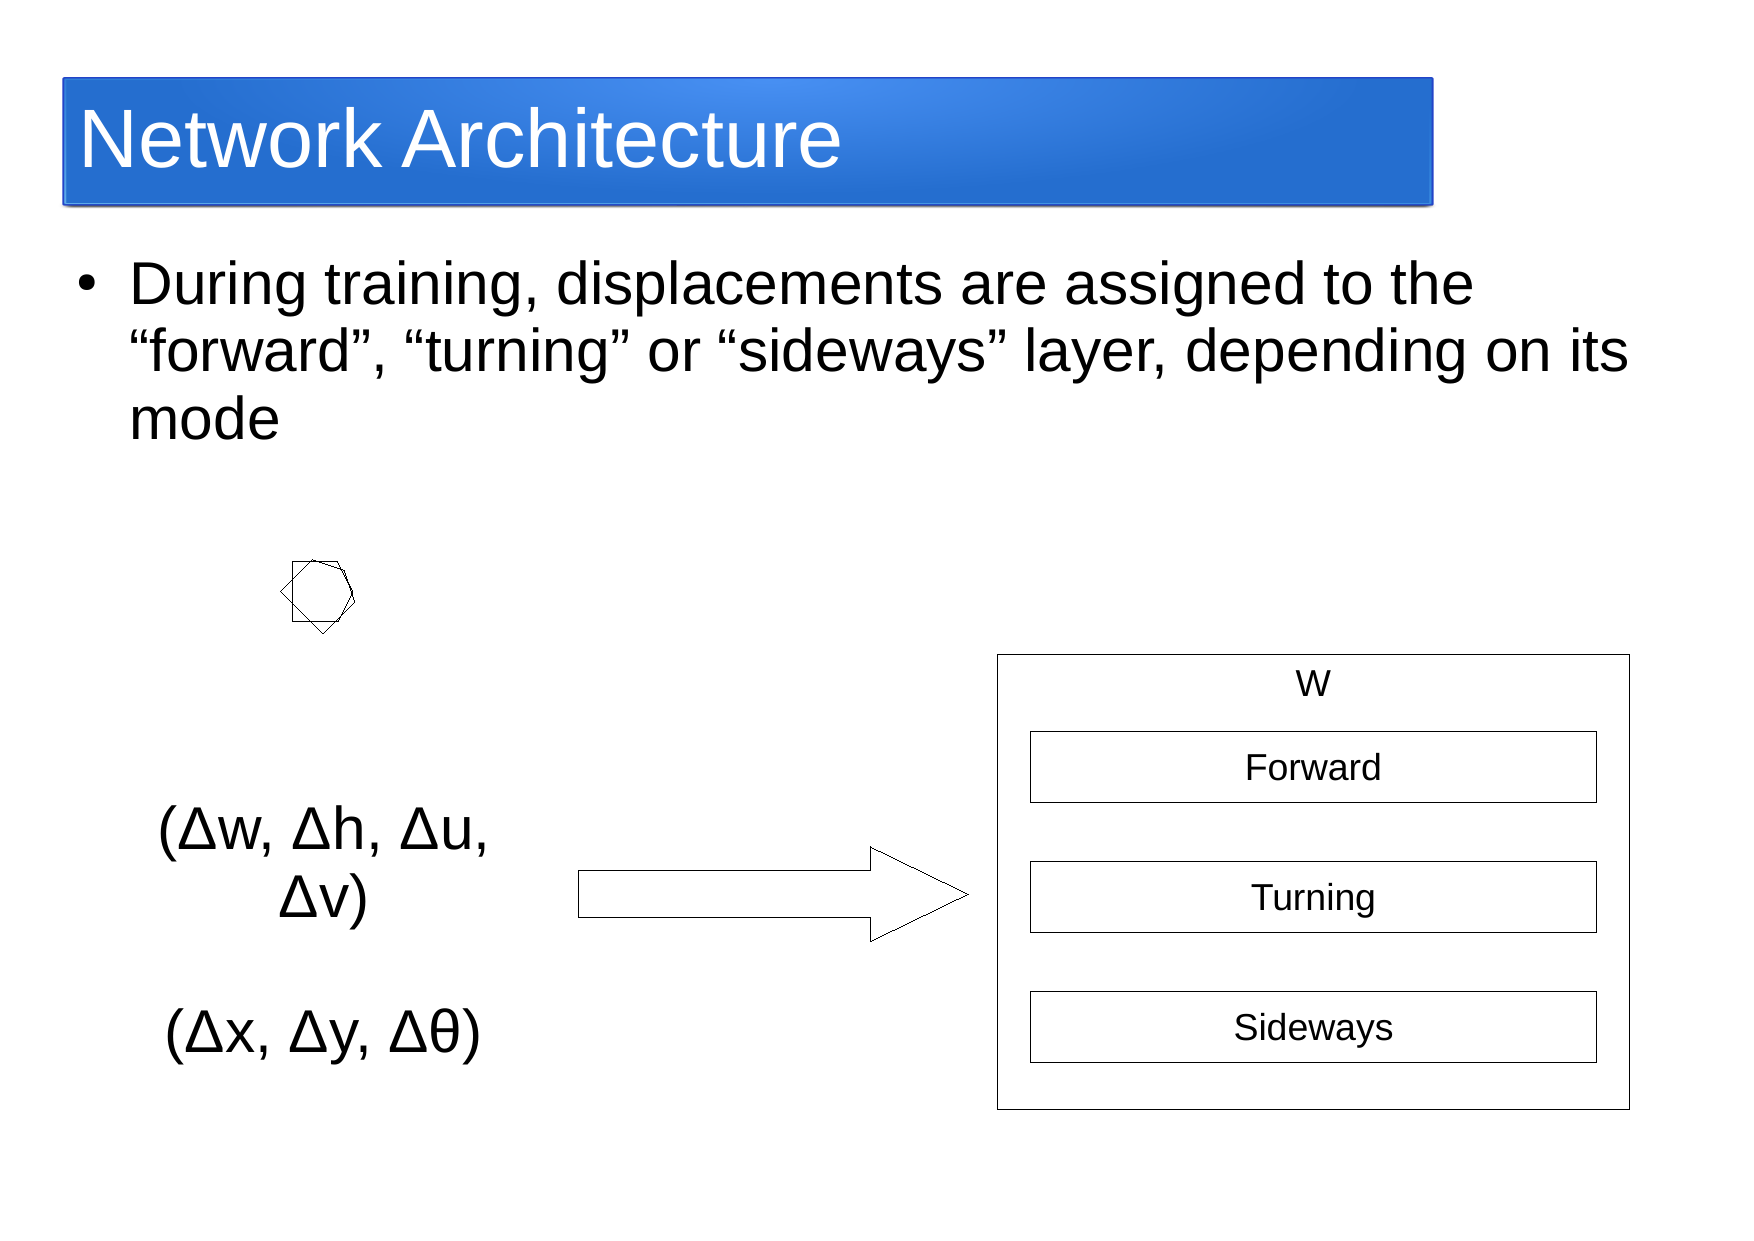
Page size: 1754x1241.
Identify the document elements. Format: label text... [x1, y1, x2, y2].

text_box Sideways [1030, 991, 1597, 1063]
text_box (Δw, Δh, Δu, Δv) (Δx, Δy, Δθ) [93, 787, 555, 1006]
text_box W [997, 654, 1630, 1110]
list During training, displacements are assigned to the “forward”, “turning” or “sideways” layer, depending on its mode [58, 249, 1696, 484]
title Network Architecture [78, 80, 1429, 198]
picture [58, 77, 1439, 209]
text_box Turning [1030, 861, 1597, 933]
text_box Forward [1030, 731, 1597, 803]
